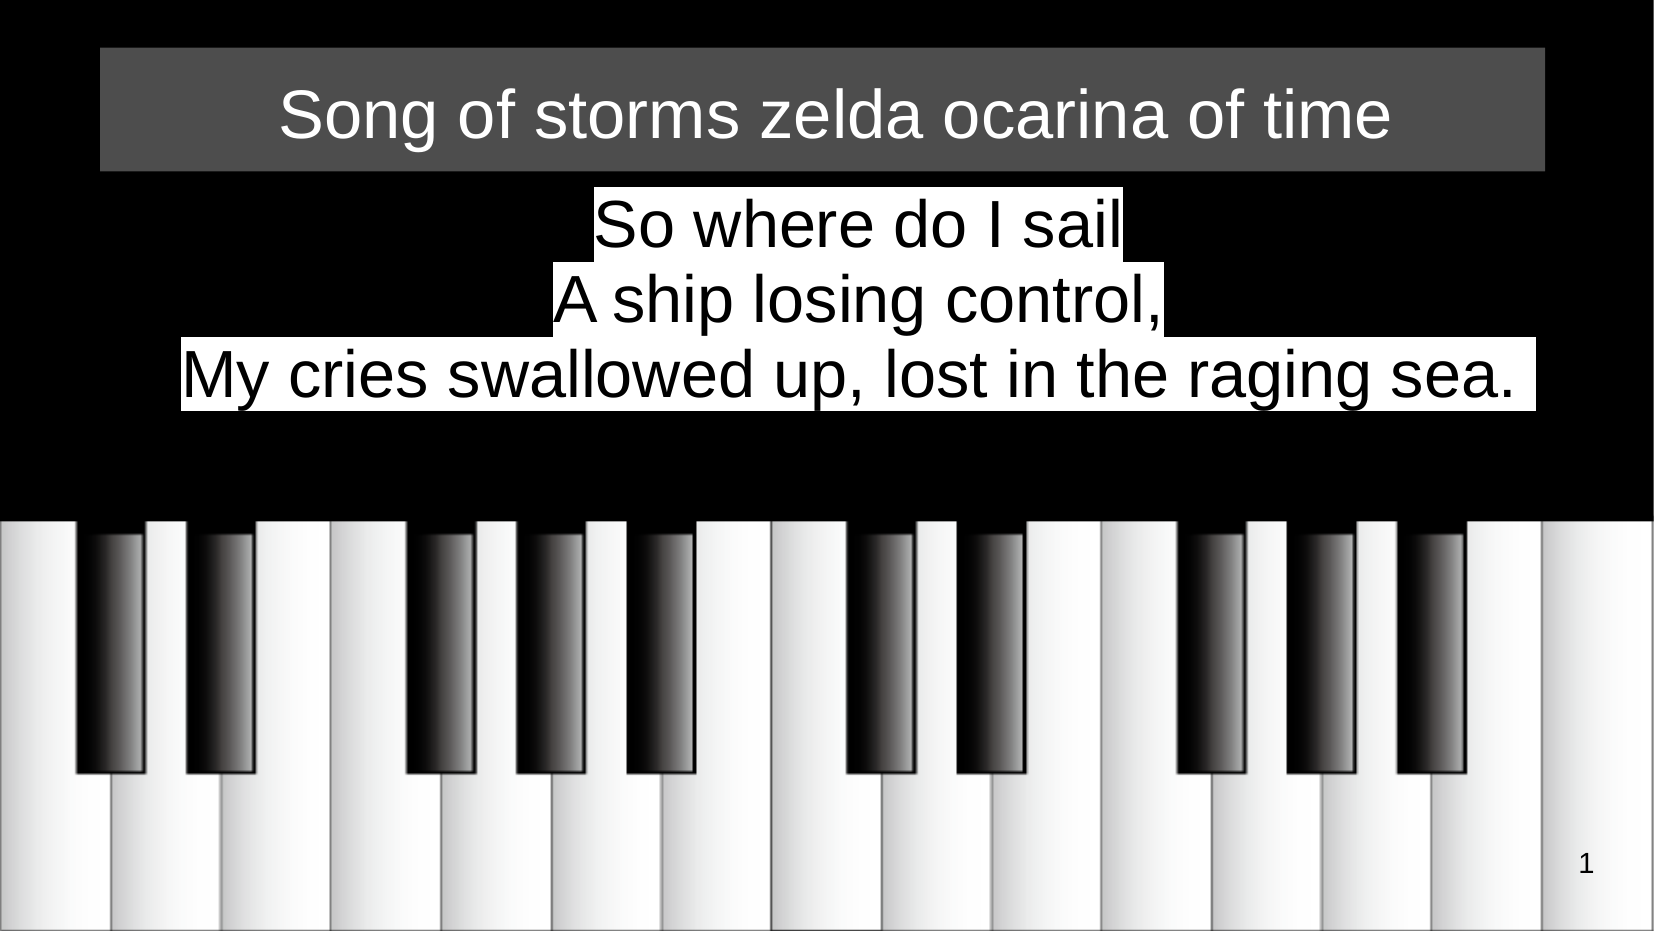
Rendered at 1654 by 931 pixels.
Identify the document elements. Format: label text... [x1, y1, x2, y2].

title Song of storms zelda ocarina of time [82, 37, 1571, 193]
subtitle So where do I sail A ship losing control, My cries swallowed up, lost in the raging sea. [150, 186, 1568, 413]
picture [0, 522, 1654, 931]
